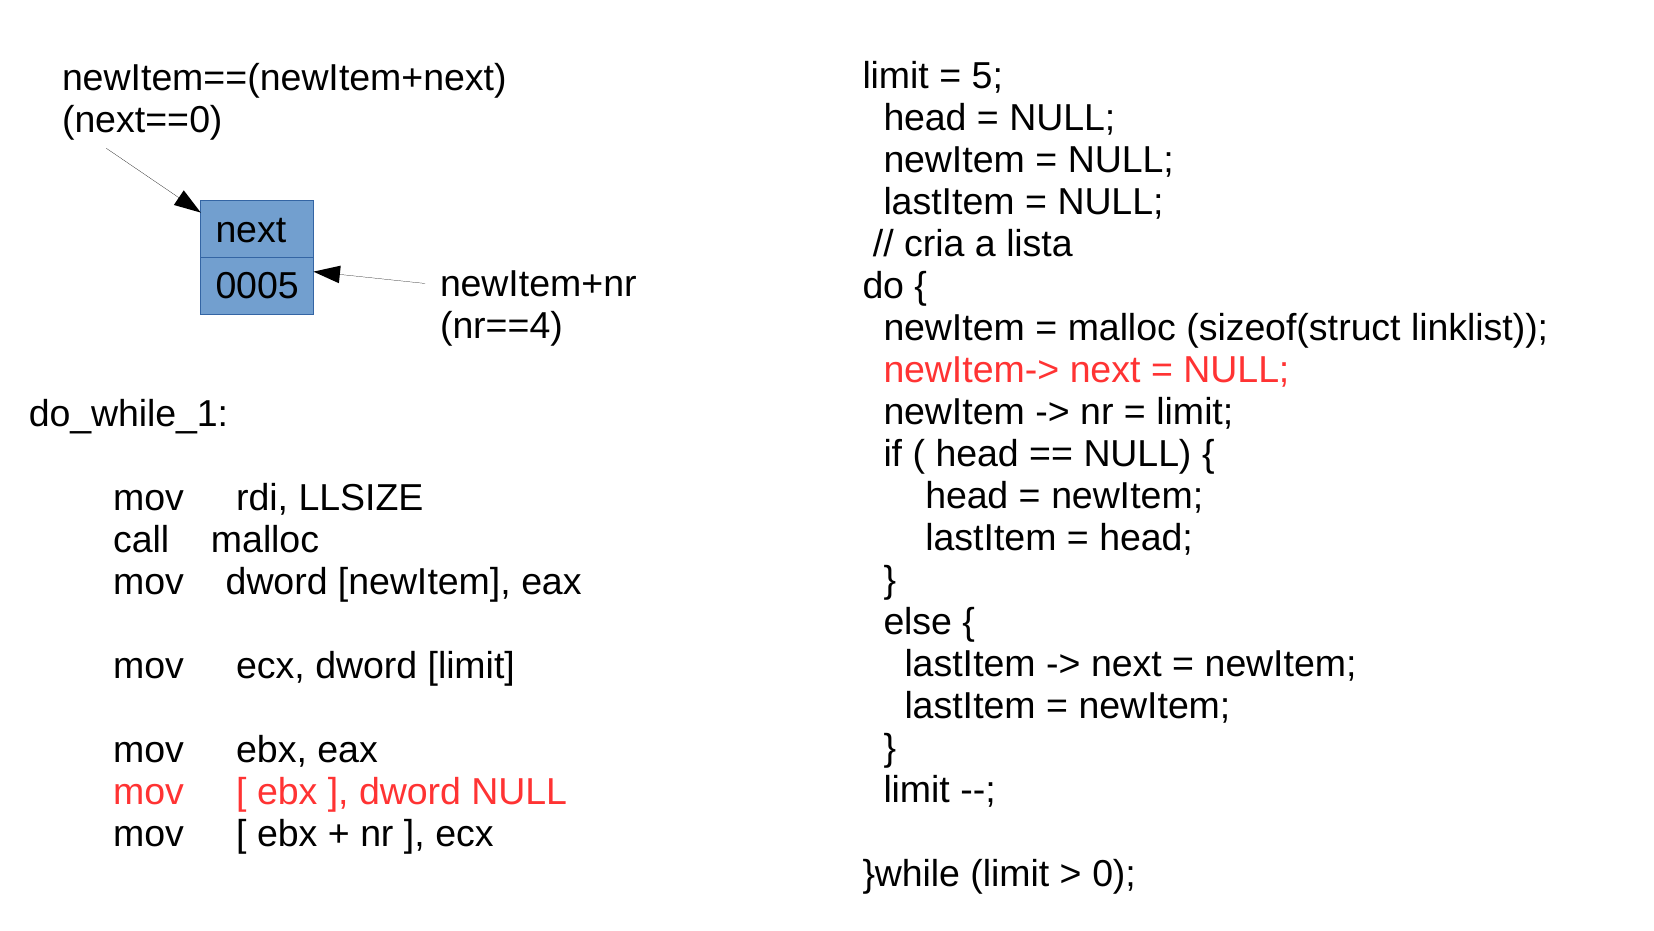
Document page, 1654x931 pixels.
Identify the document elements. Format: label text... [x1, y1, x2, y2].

text_box 0005 [200, 258, 314, 315]
text_box limit = 5; head = NULL; newItem = NULL; lastItem = NULL; // cria a lista do { newItem = malloc (sizeof(struct linklist)); newItem-> next = NULL; newItem -> nr = limit; if ( head == NULL) { head = newItem; lastItem = head; } else { lastItem -> next = newItem; lastItem = newItem; } limit --; }while (limit > 0); [826, 47, 1564, 902]
text_box newItem+nr (nr==4) [425, 255, 709, 355]
text_box next [200, 200, 314, 258]
text_box newItem==(newItem+next) (next==0) [47, 49, 756, 149]
text_box do_while_1: mov rdi, LLSIZE call malloc mov dword [newItem], eax mov ecx, dword [limit] mov ebx, eax mov [ ebx ], dword NULL mov [ ebx + nr ], ecx [14, 259, 692, 863]
